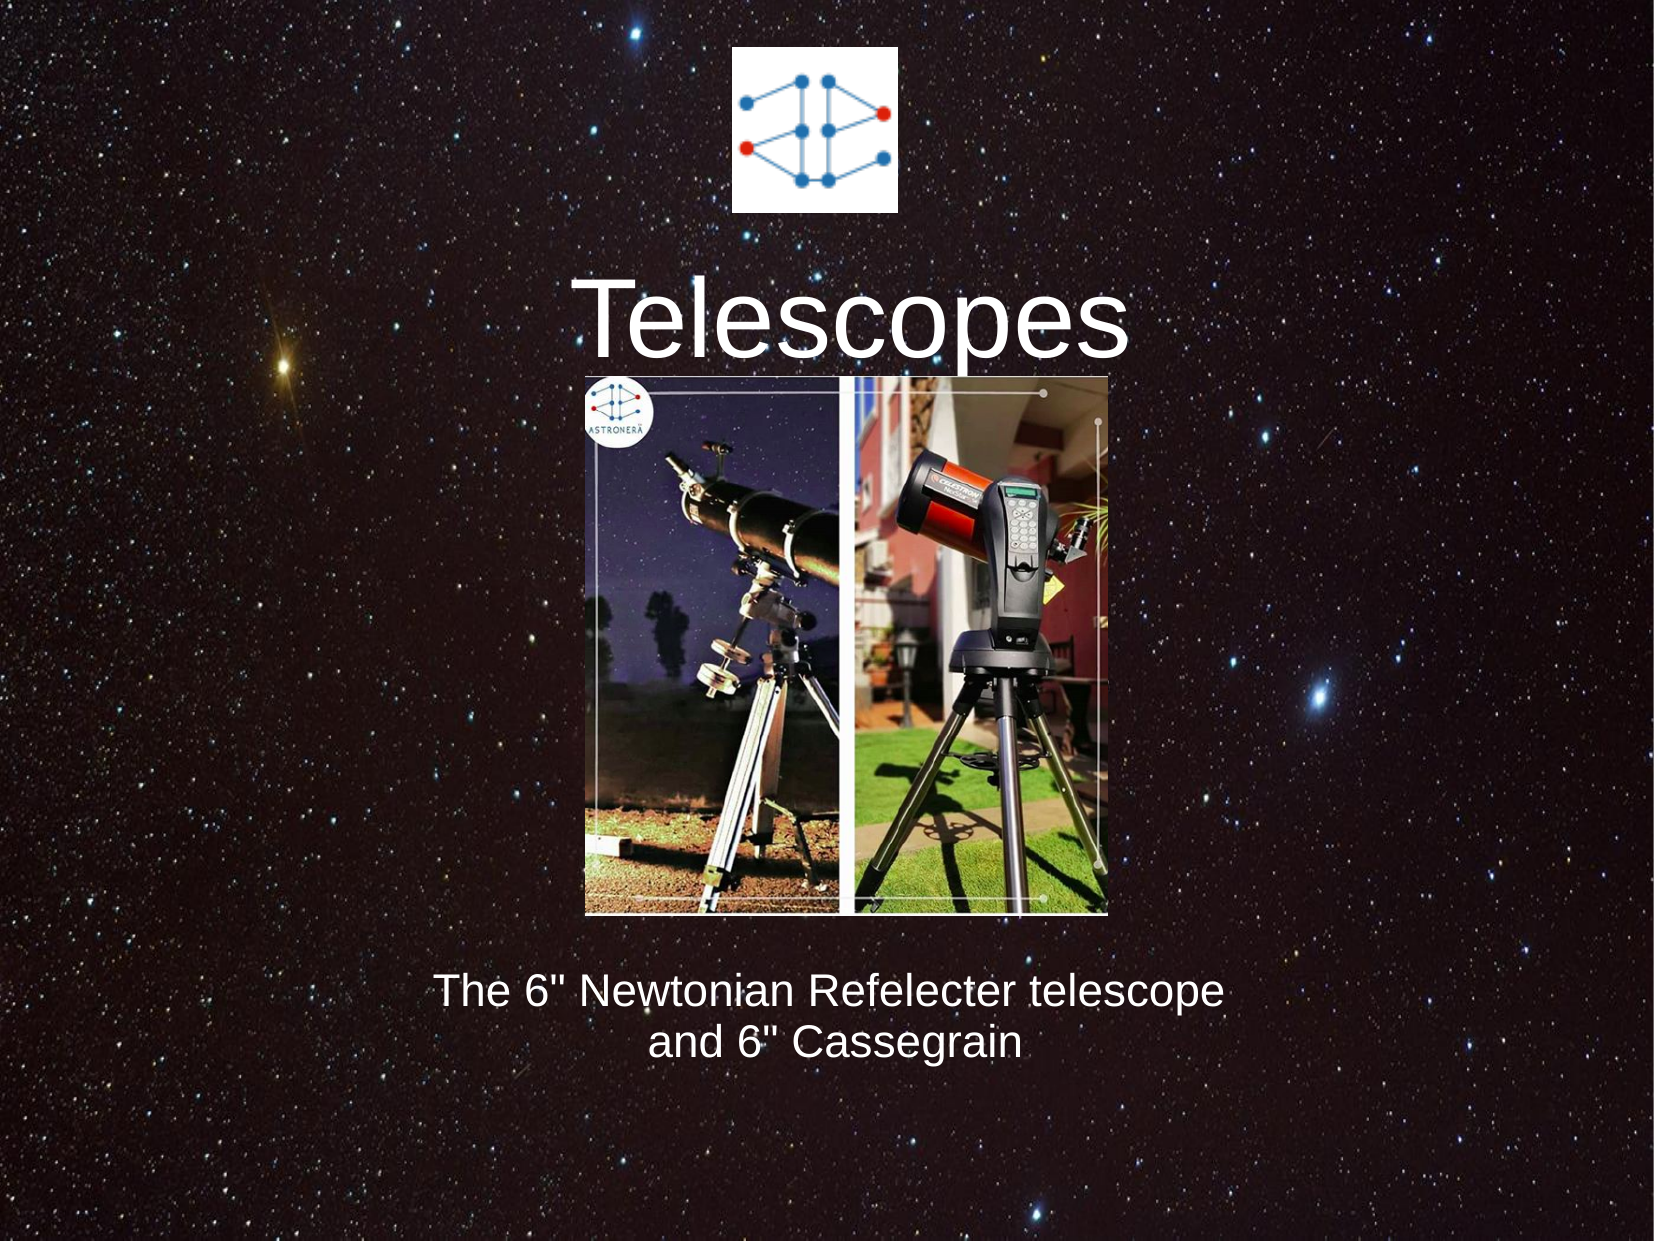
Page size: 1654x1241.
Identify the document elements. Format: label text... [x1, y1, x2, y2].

text_box The 6" Newtonian Refelecter telescope and 6" Cassegrain [395, 957, 1276, 1075]
text_box Telescopes [472, 248, 1229, 389]
picture [0, 0, 1654, 1241]
